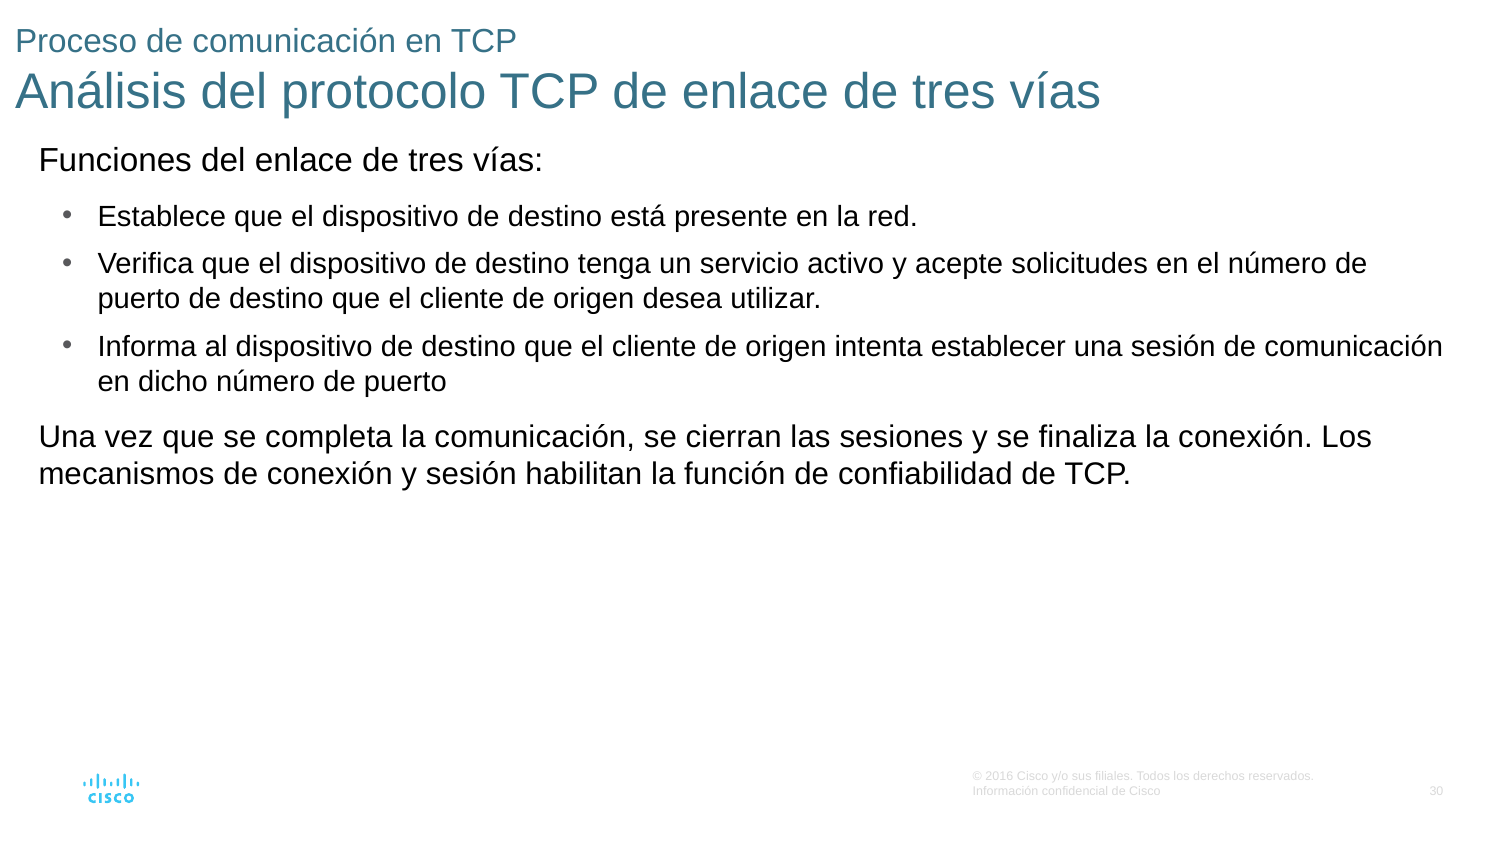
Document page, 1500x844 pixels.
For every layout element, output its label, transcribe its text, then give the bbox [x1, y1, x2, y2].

list Funciones del enlace de tres vías: Establece que el dispositivo de destino está presente en la red. Verifica que el dispositivo de destino tenga un servicio activo y acepte solicitudes en el número de puerto de destino que el cliente de origen desea utilizar. Informa al dispositivo de destino que el cliente de origen intenta establecer una sesión de comunicación en dicho número de puerto Una vez que se completa la comunicación, se cierran las sesiones y se finaliza la conexión. Los mecanismos de conexión y sesión habilitan la función de confiabilidad de TCP. [23, 131, 1476, 813]
title Proceso de comunicación en TCP Análisis del protocolo TCP de enlace de tres vías [0, 6, 1500, 131]
